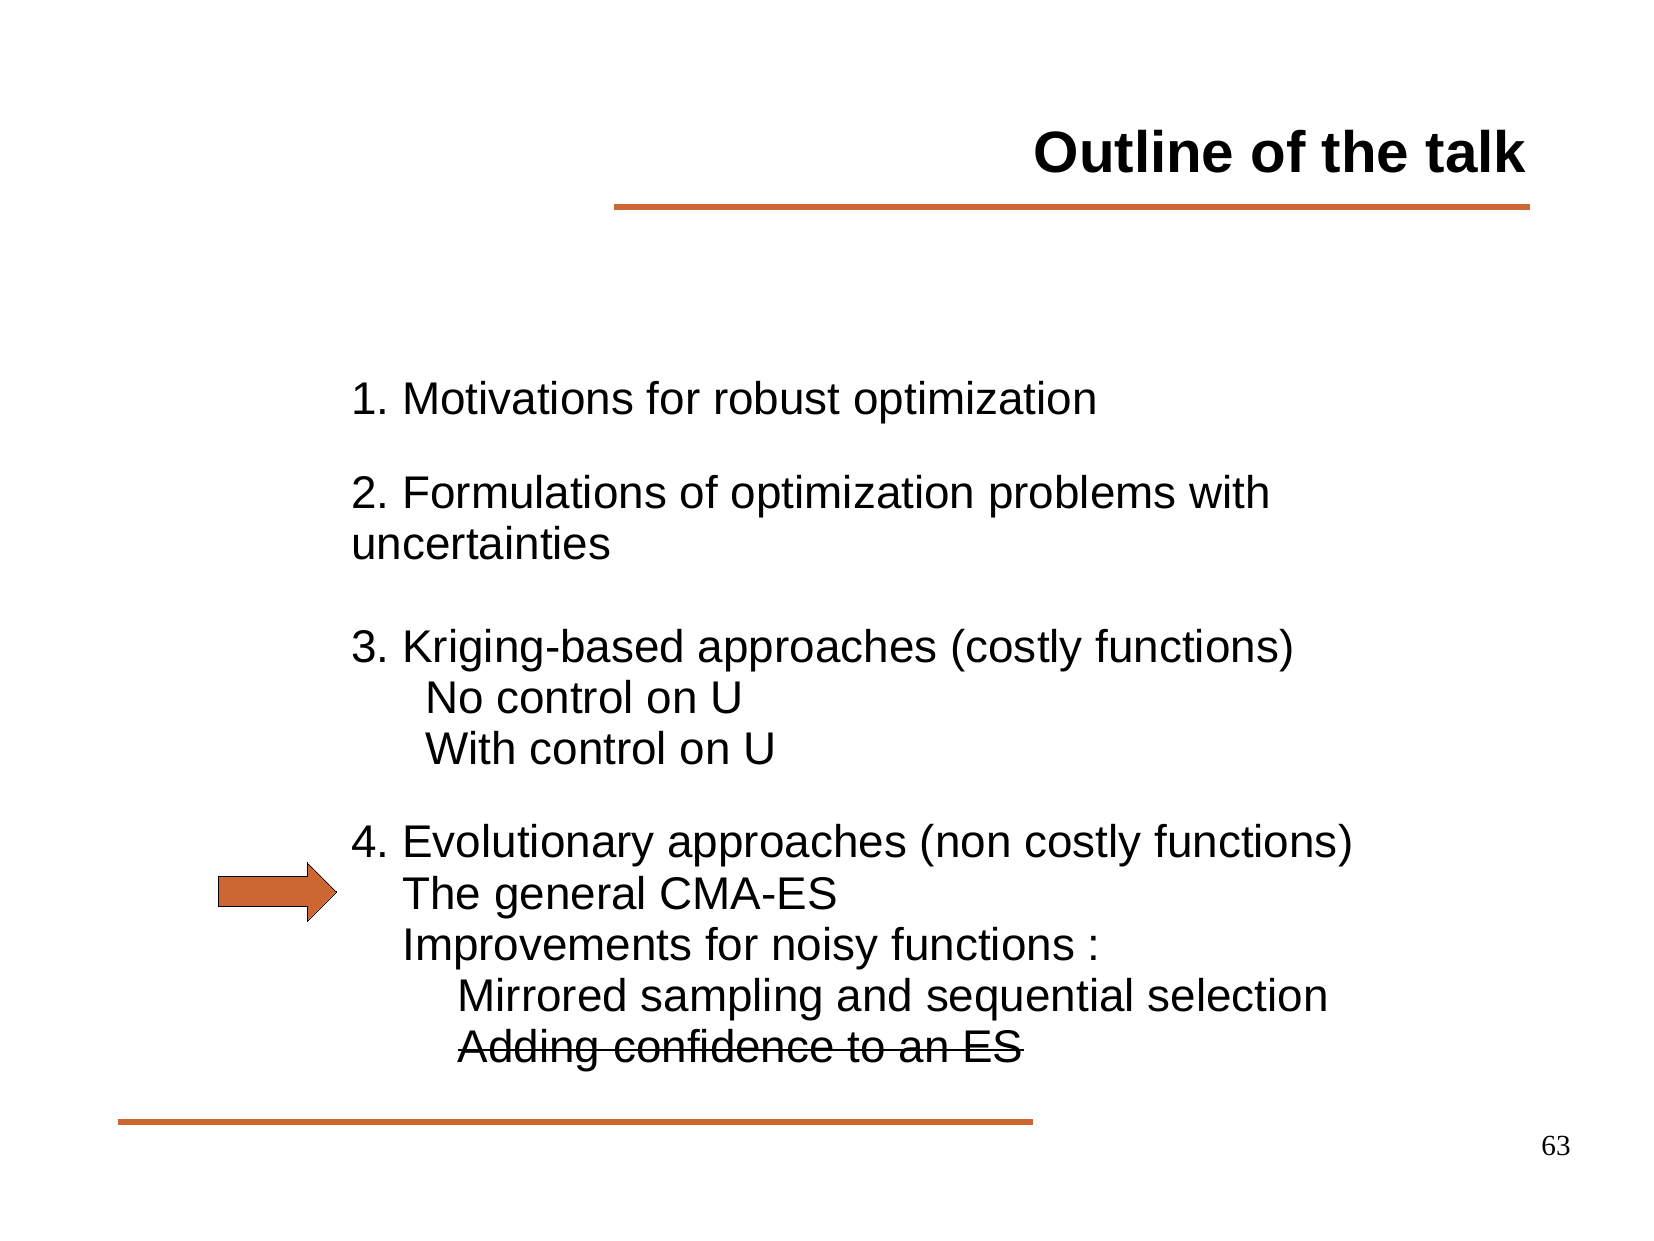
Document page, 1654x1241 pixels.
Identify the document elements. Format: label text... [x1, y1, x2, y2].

text_box [218, 862, 337, 922]
text_box Outline of the talk [147, 112, 1542, 313]
text_box 1. Motivations for robust optimization 2. Formulations of optimization problems with uncertainties 3. Kriging-based approaches (costly functions) No control on U With control on U 4. Evolutionary approaches (non costly functions) The general CMA-ES Improvements for noisy functions : Mirrored sampling and sequential selection Adding confidence to an ES [336, 366, 1418, 1081]
